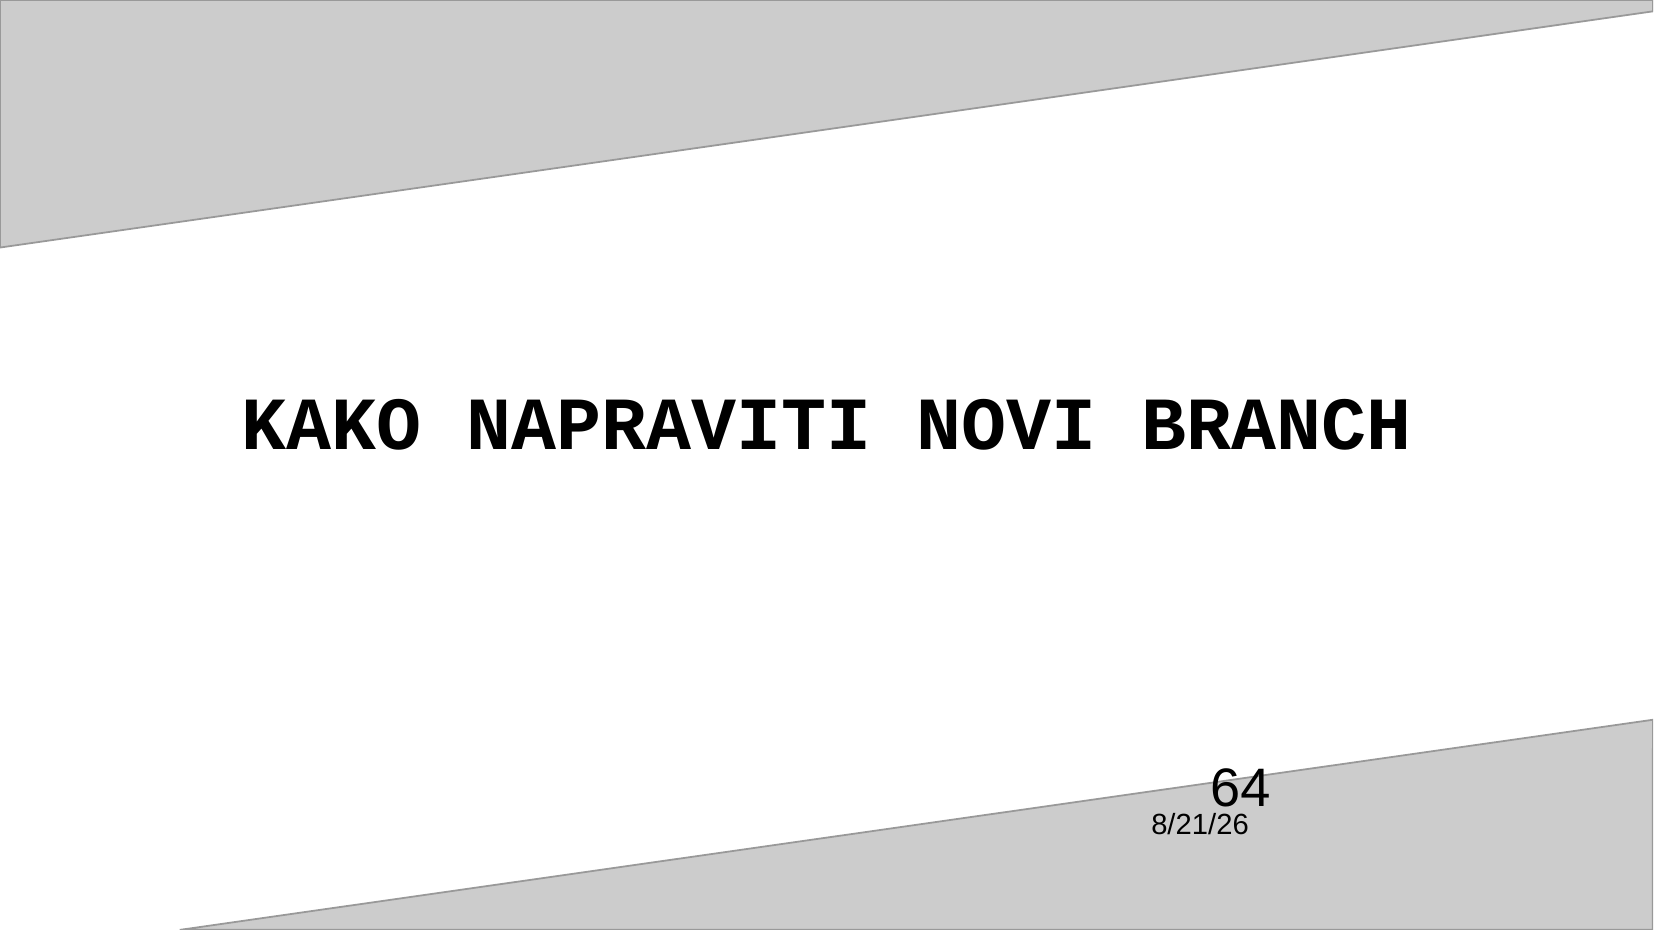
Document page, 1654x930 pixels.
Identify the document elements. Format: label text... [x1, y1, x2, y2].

text_box [1210, 752, 1624, 817]
text_box 7/1/2023 [1151, 805, 1624, 871]
title KAKO NAPRAVITI NOVI BRANCH [88, 374, 1565, 466]
